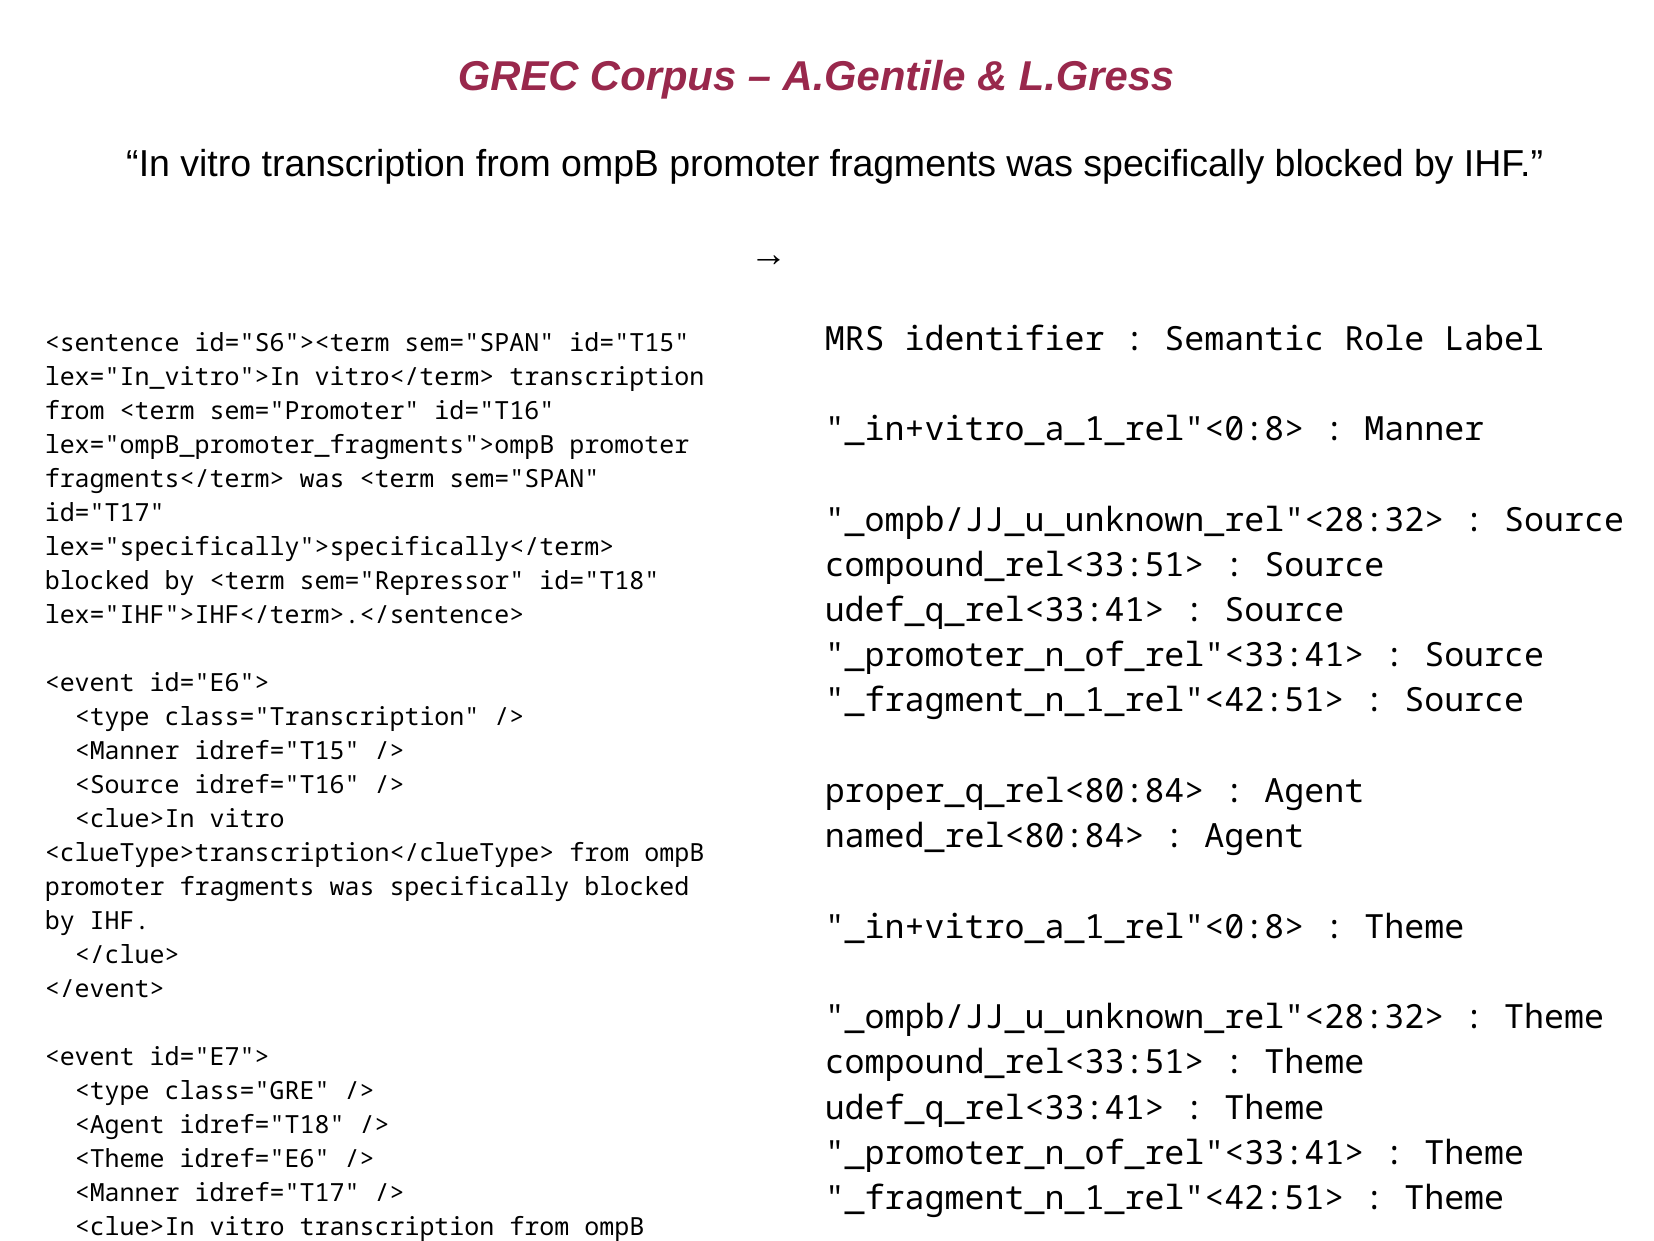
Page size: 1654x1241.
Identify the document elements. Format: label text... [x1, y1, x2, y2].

text_box <sentence id="S6"><term sem="SPAN" id="T15" lex="In_vitro">In vitro</term> transcription from <term sem="Promoter" id="T16" lex="ompB_promoter_fragments">ompB promoter fragments</term> was <term sem="SPAN" id="T17" lex="specifically">specifically</term> blocked by <term sem="Repressor" id="T18" lex="IHF">IHF</term>.</sentence> <event id="E6"> <type class="Transcription" /> <Manner idref="T15" /> <Source idref="T16" /> <clue>In vitro <clueType>transcription</clueType> from ompB promoter fragments was specifically blocked by IHF. </clue> </event> <event id="E7"> <type class="GRE" /> <Agent idref="T18" /> <Theme idref="E6" /> <Manner idref="T17" /> <clue>In vitro transcription from ompB promoter fragments was specifically <clueType>blocked</clueType> by IHF.</clue> </event> [30, 317, 736, 1241]
text_box → [735, 225, 886, 324]
title GREC Corpus – A.Gentile & L.Gress [105, 15, 1493, 109]
text_box MRS identifier : Semantic Role Label "_in+vitro_a_1_rel"<0:8> : Manner "_ompb/JJ_u_unknown_rel"<28:32> : Source compound_rel<33:51> : Source udef_q_rel<33:41> : Source "_promoter_n_of_rel"<33:41> : Source "_fragment_n_1_rel"<42:51> : Source proper_q_rel<80:84> : Agent named_rel<80:84> : Agent "_in+vitro_a_1_rel"<0:8> : Theme "_ompb/JJ_u_unknown_rel"<28:32> : Theme compound_rel<33:51> : Theme udef_q_rel<33:41> : Theme "_promoter_n_of_rel"<33:41> : Theme "_fragment_n_1_rel"<42:51> : Theme "_specific_a_to_rel"<56:68> : Manner [810, 307, 1654, 1148]
text_box “In vitro transcription from ompB promoter fragments was specifically blocked by IHF.” [111, 135, 1567, 192]
